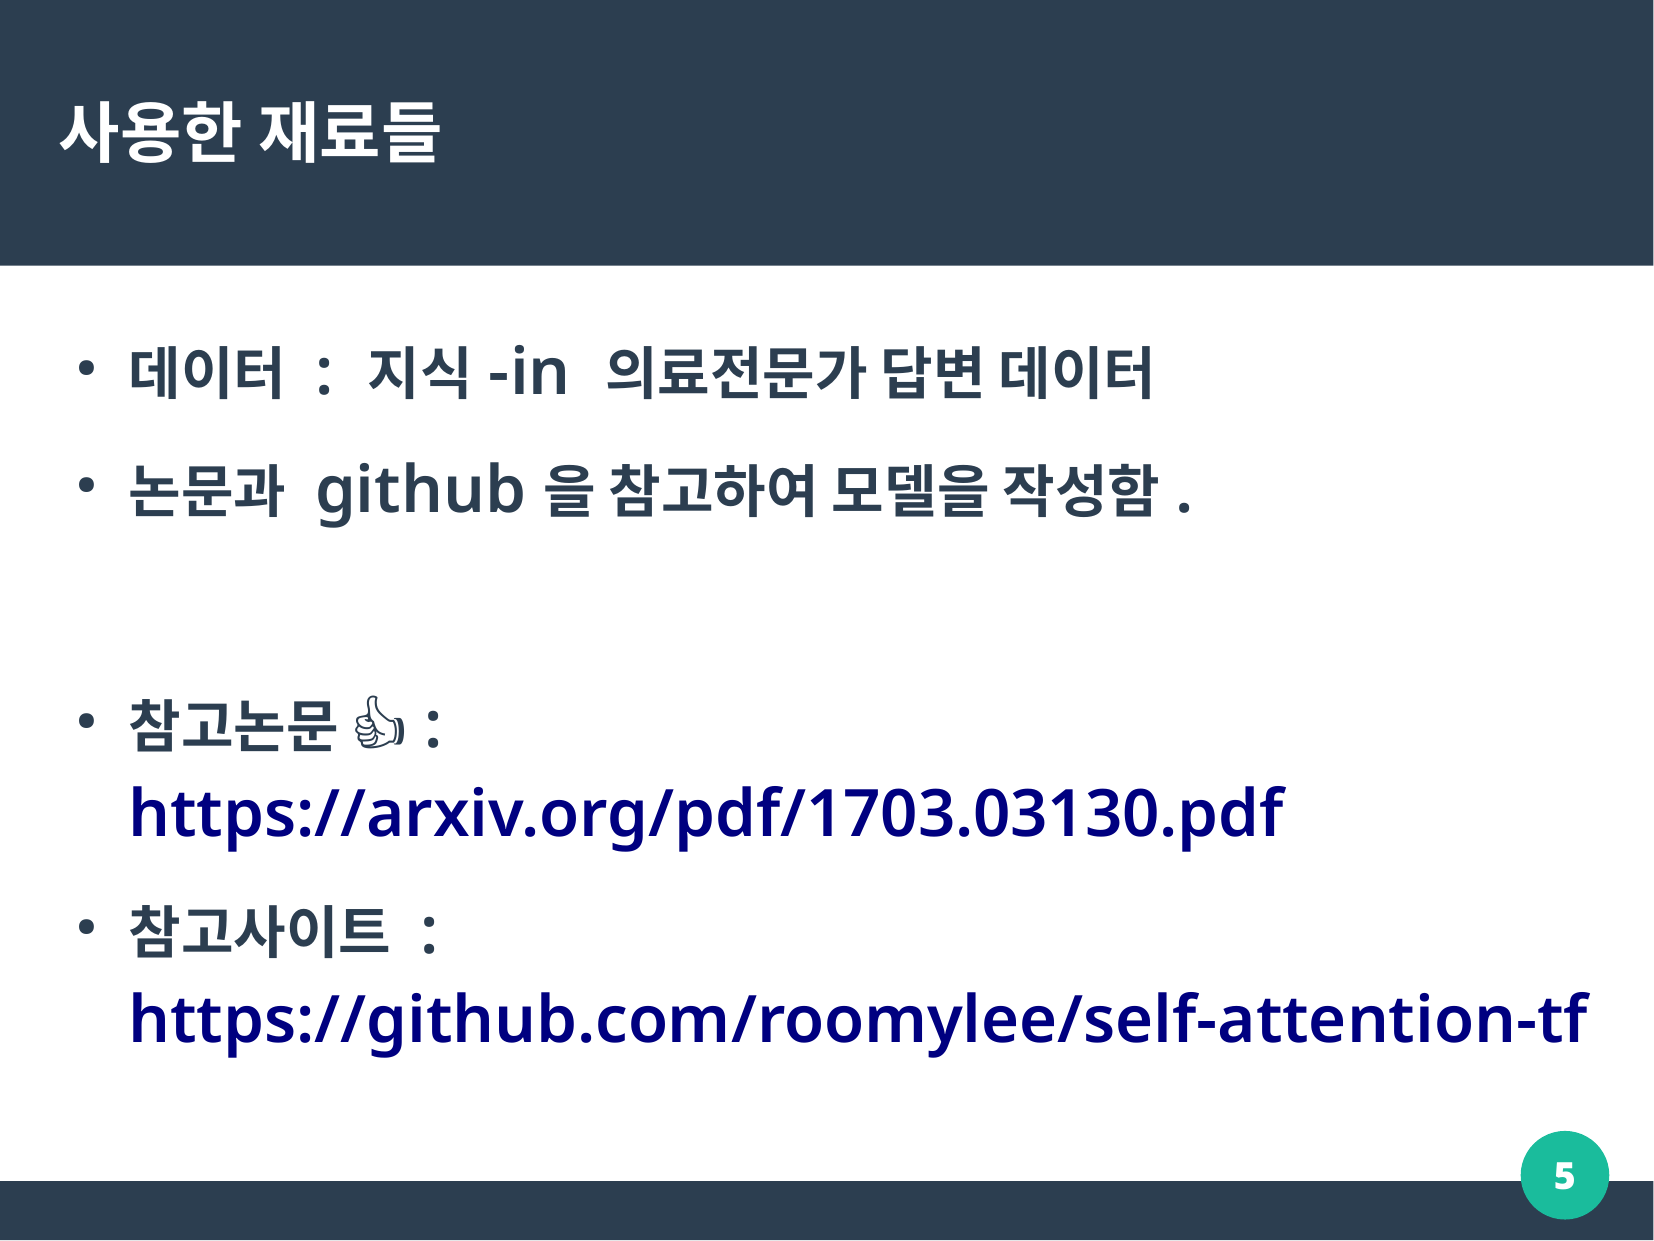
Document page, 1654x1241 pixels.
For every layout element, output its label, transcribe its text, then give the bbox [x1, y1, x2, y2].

list 데이터 : 지식-in 의료전문가 답변 데이터 논문과 github을 참고하여 모델을 작성함. 참고논문 👍: https://arxiv.org/pdf/1703.03130.pdf 참고사이트 : https://github.com/roomylee/self-attention-tf [59, 324, 1595, 1152]
title 사용한 재료들 [59, 49, 1595, 207]
